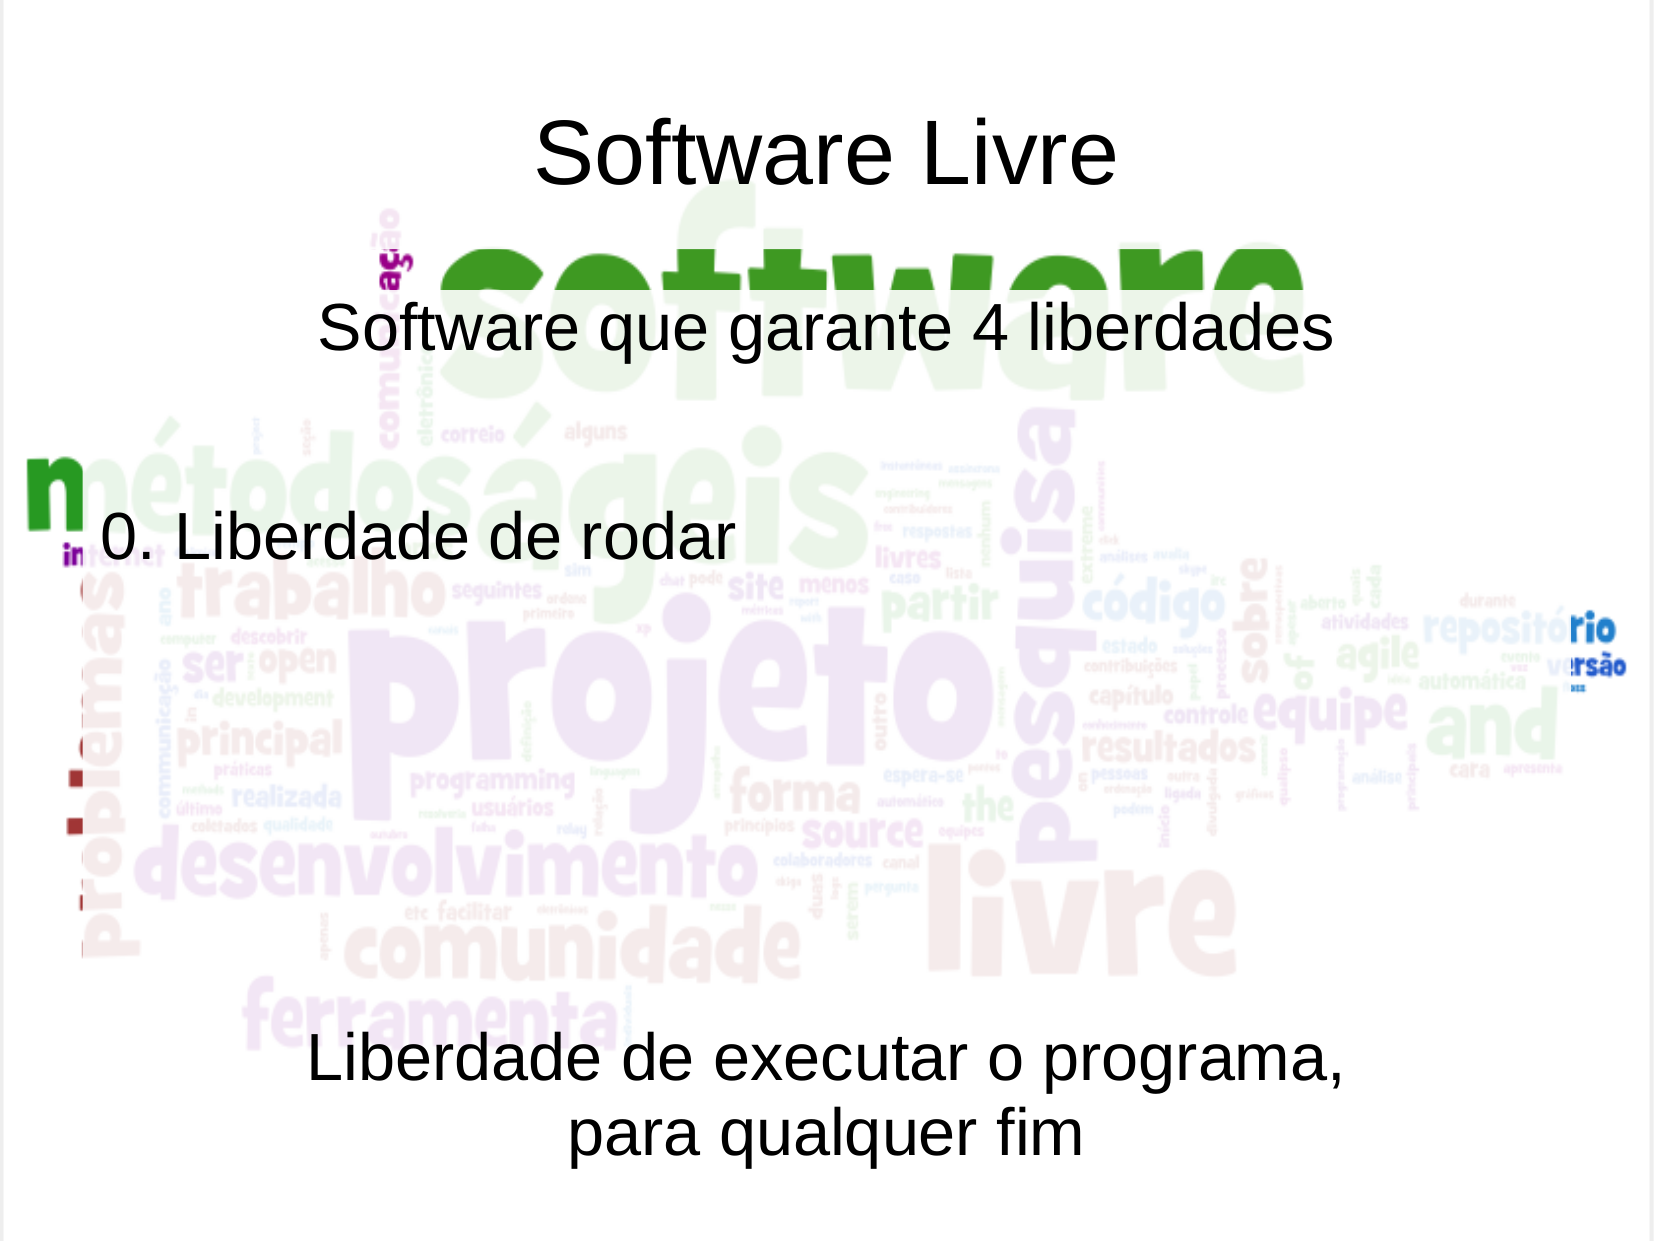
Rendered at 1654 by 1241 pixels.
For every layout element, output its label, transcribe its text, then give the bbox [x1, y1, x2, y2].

picture [0, 0, 1654, 1241]
list Software que garante 4 liberdades Liberdade de rodar Liberdade de executar o programa, para qualquer fim [82, 290, 1571, 1188]
title Software Livre [82, 56, 1571, 250]
